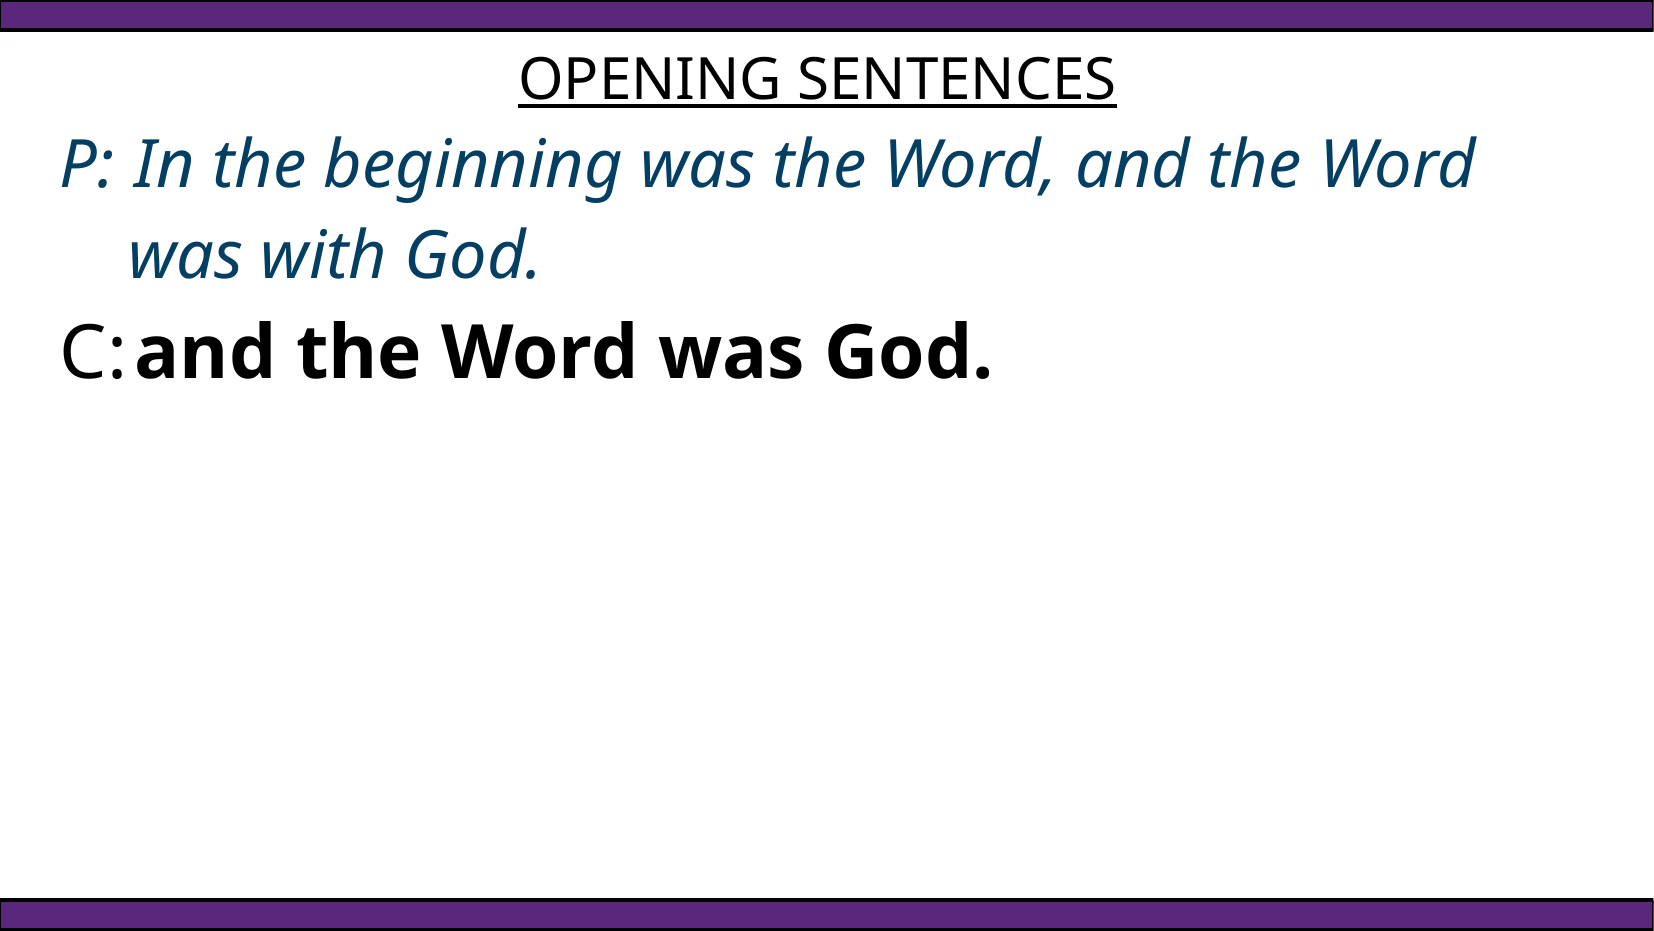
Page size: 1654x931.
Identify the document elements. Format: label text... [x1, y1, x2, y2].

text_box [0, 900, 1654, 931]
text_box [0, 0, 1654, 31]
picture [0, 31, 1654, 900]
text_box OPENING SENTENCES P: In the beginning was the Word, and the Word was with God. C: and the Word was God. [45, 30, 1591, 400]
